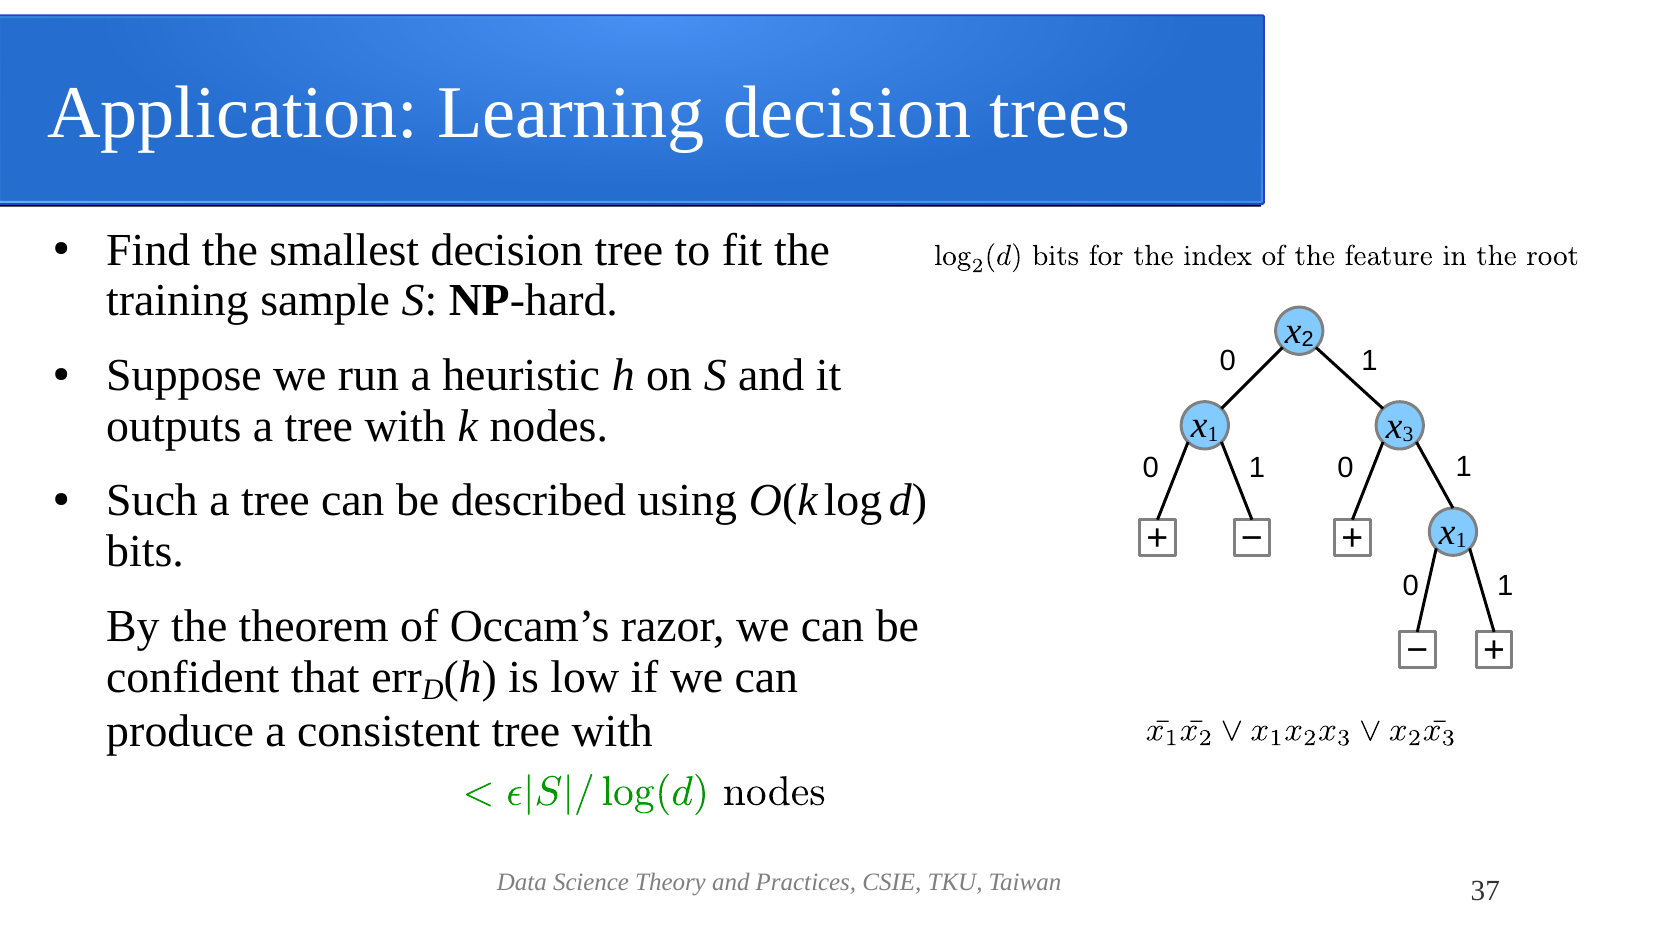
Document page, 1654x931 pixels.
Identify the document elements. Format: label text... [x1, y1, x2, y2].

text_box 1 [1482, 561, 1530, 611]
text_box 0 [1322, 443, 1371, 493]
text_box 1 [1440, 443, 1489, 493]
text_box + [1334, 519, 1371, 556]
text_box + [1476, 631, 1512, 668]
list Find the smallest decision tree to fit the training sample S: NP-hard. Suppose we run a heuristic h on S and it outputs a tree with k nodes. Such a tree can be described using O(k log d) bits. By the theorem of Occam’s razor, we can be confident that errD(h) is low if we can produce a consistent tree with [35, 224, 945, 764]
text_box x3 [1376, 401, 1424, 449]
text_box x1 [1181, 401, 1229, 449]
picture [462, 773, 825, 816]
text_box + [1139, 519, 1176, 556]
text_box 1 [1234, 443, 1282, 493]
text_box − [1399, 631, 1436, 668]
text_box 1 [1346, 336, 1394, 387]
text_box 0 [1204, 336, 1252, 387]
text_box − [1234, 519, 1270, 556]
picture [933, 242, 1579, 274]
text_box x2 [1275, 307, 1323, 355]
text_box x1 [1429, 508, 1477, 556]
text_box 0 [1127, 443, 1176, 493]
picture [1145, 720, 1454, 746]
title Application: Learning decision trees [47, 35, 1199, 189]
text_box 0 [1387, 561, 1436, 611]
